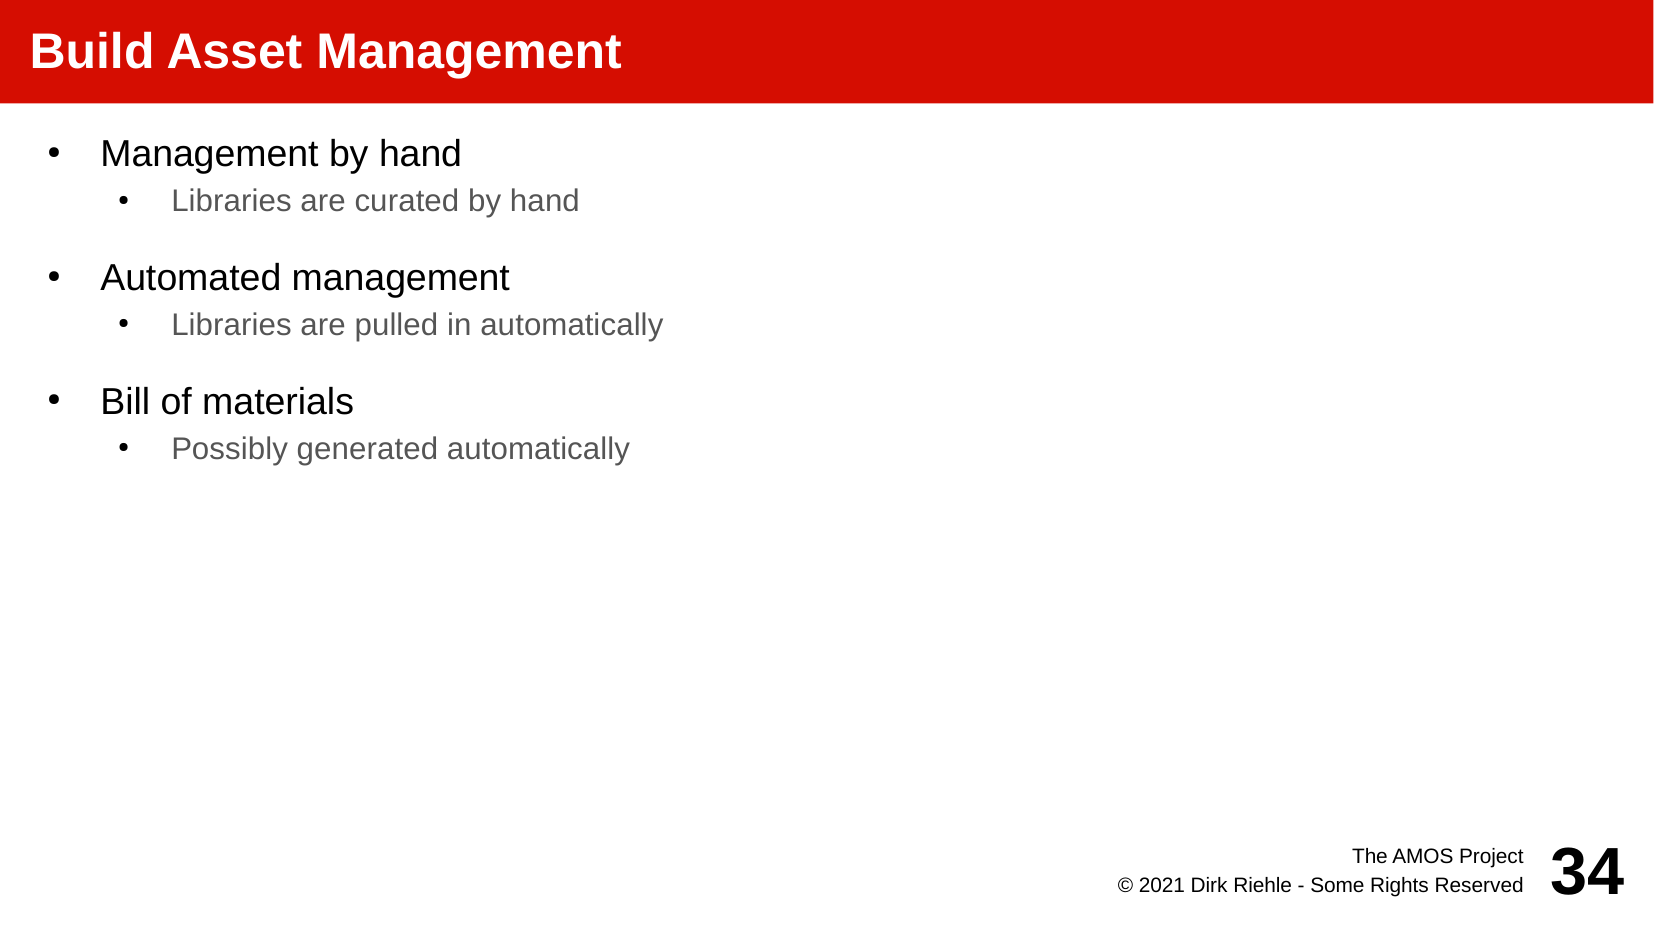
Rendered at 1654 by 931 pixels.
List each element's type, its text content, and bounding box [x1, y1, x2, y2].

title Build Asset Management [0, 0, 1654, 104]
list Management by hand Libraries are curated by hand Automated management Libraries are pulled in automatically Bill of materials Possibly generated automatically [29, 132, 1625, 813]
